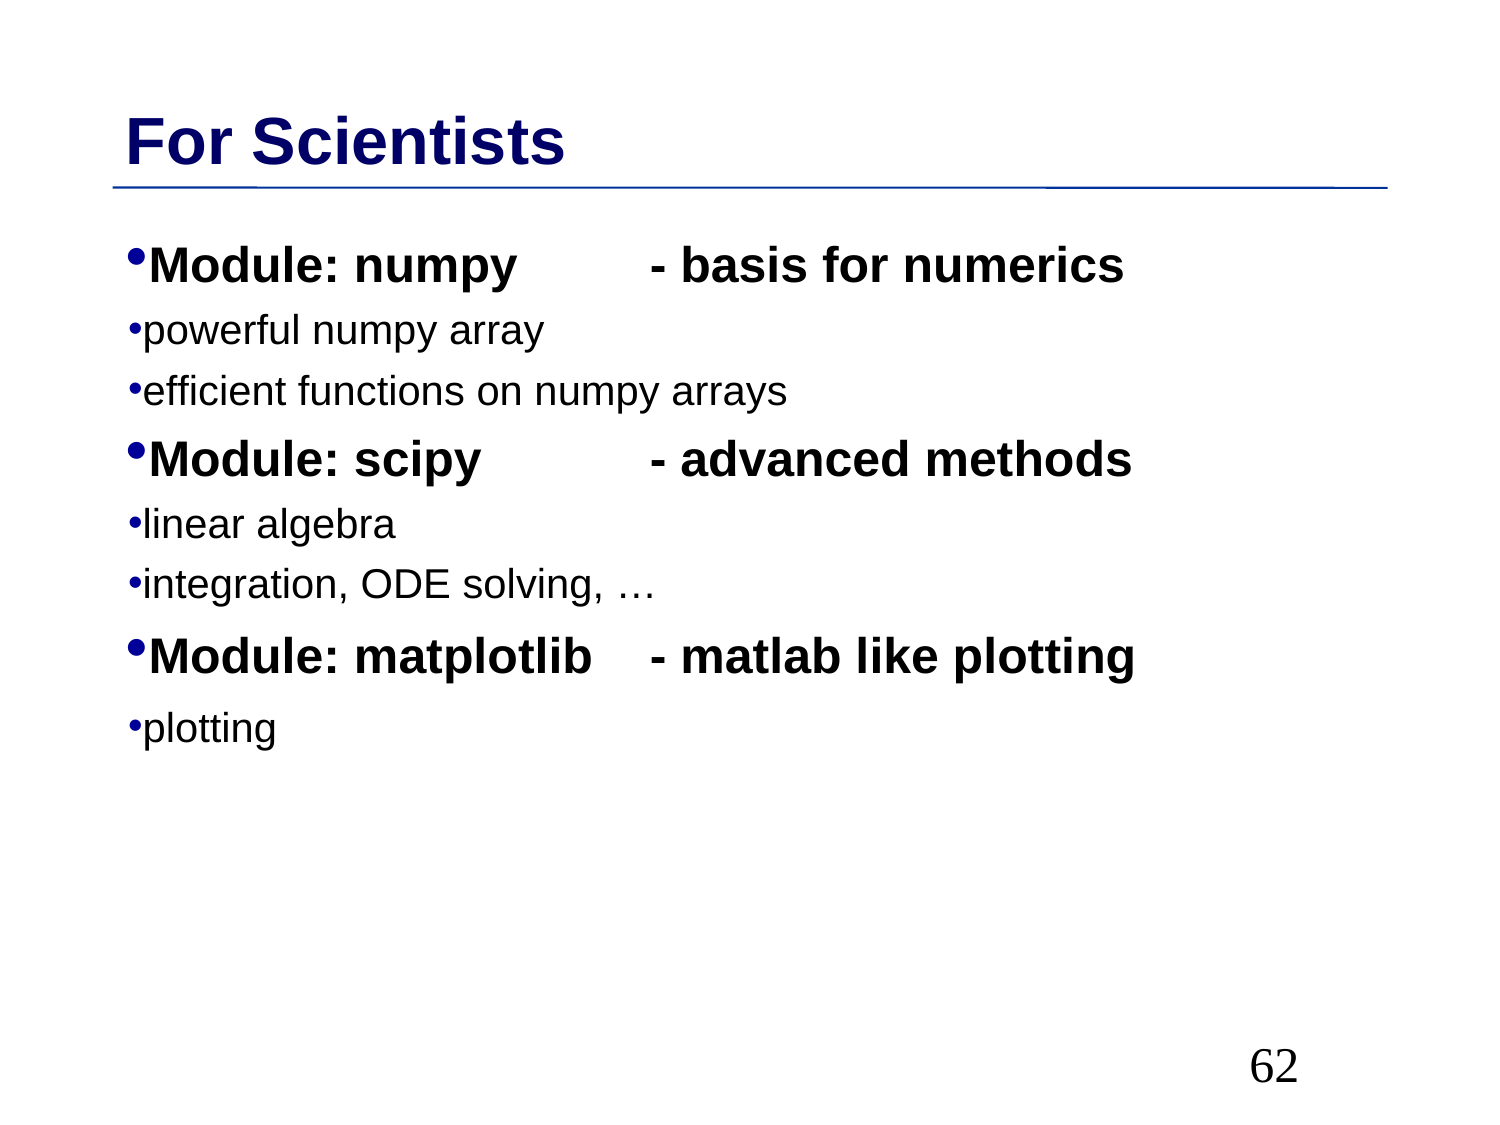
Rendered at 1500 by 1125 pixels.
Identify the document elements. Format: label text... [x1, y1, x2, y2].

title For Scientists [112, 90, 1388, 185]
list Module: numpy - basis for numerics powerful numpy array efficient functions on numpy arrays Module: scipy - advanced methods linear algebra integration, ODE solving, … Module: matplotlib - matlab like plotting plotting [114, 225, 1385, 818]
text_box <number> [1074, 994, 1387, 1125]
